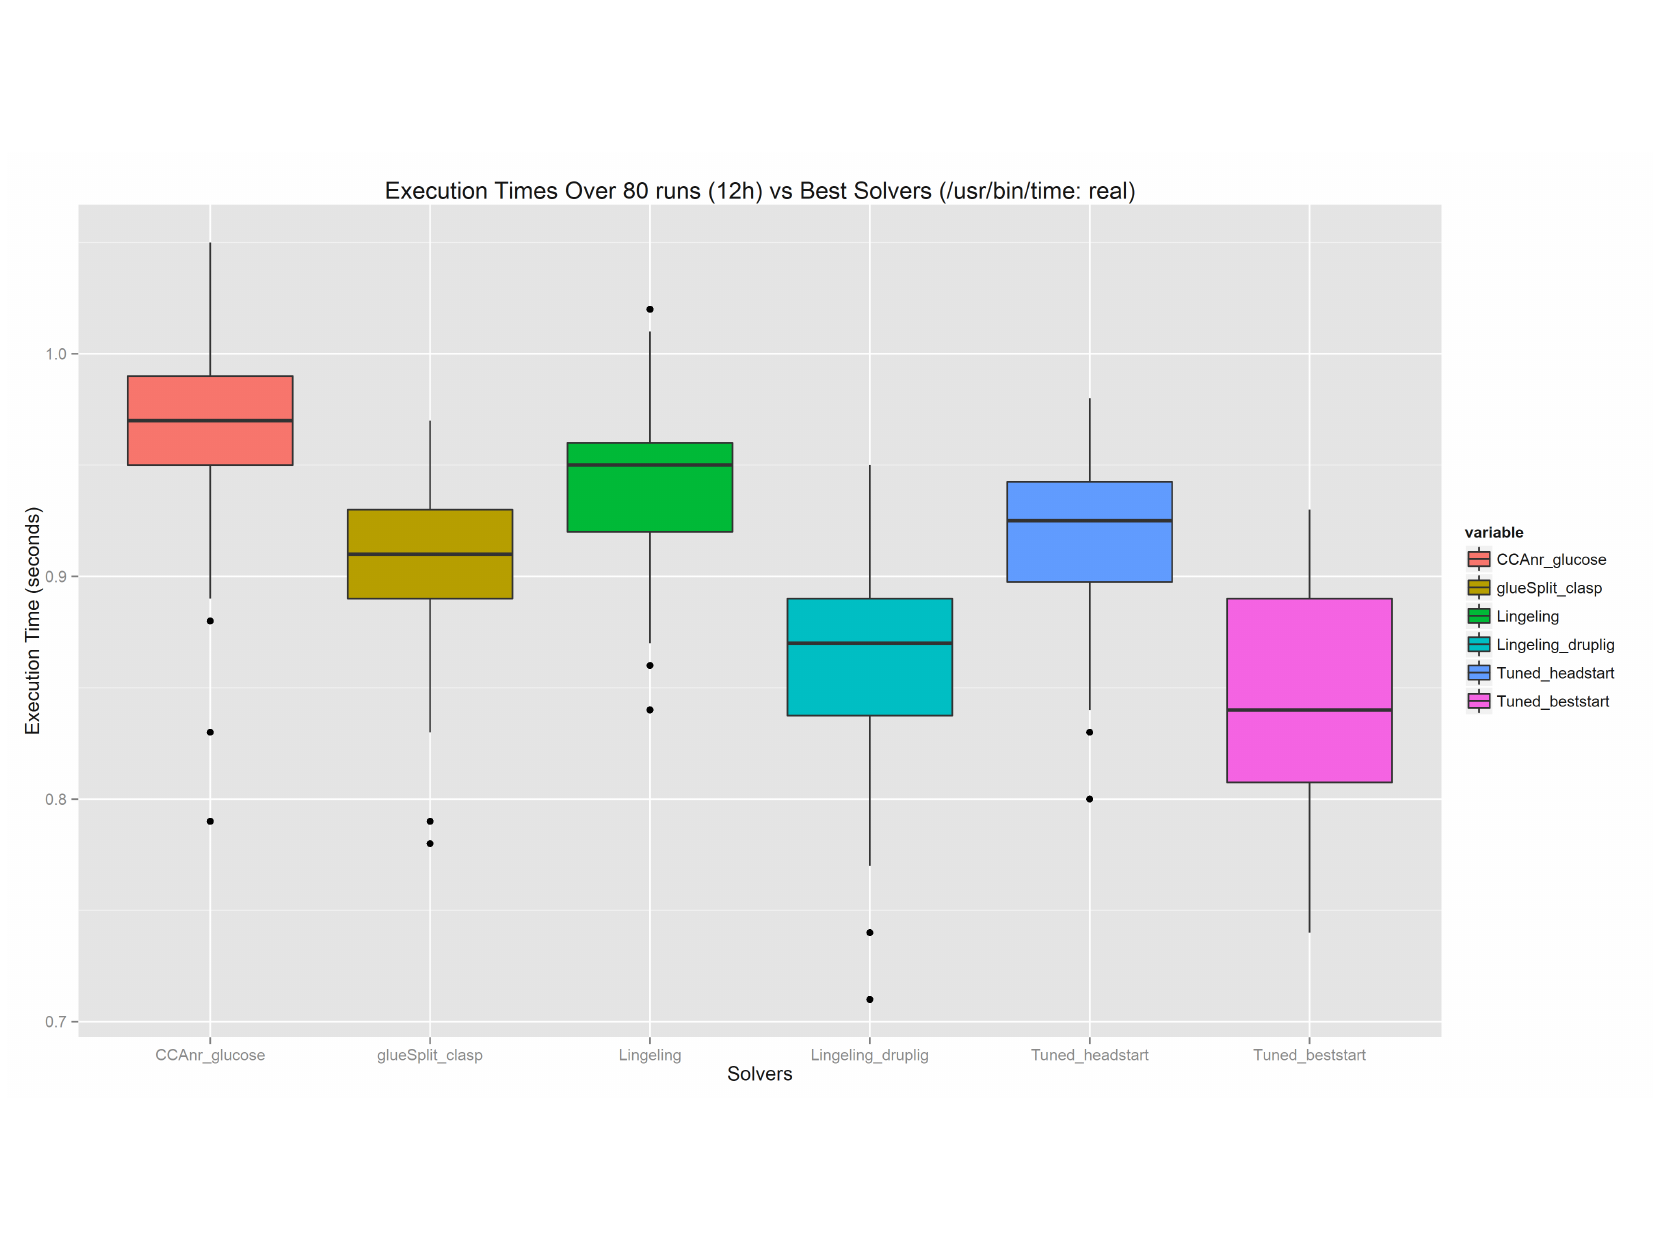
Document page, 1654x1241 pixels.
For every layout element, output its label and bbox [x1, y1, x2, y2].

picture [7, 152, 1654, 1098]
